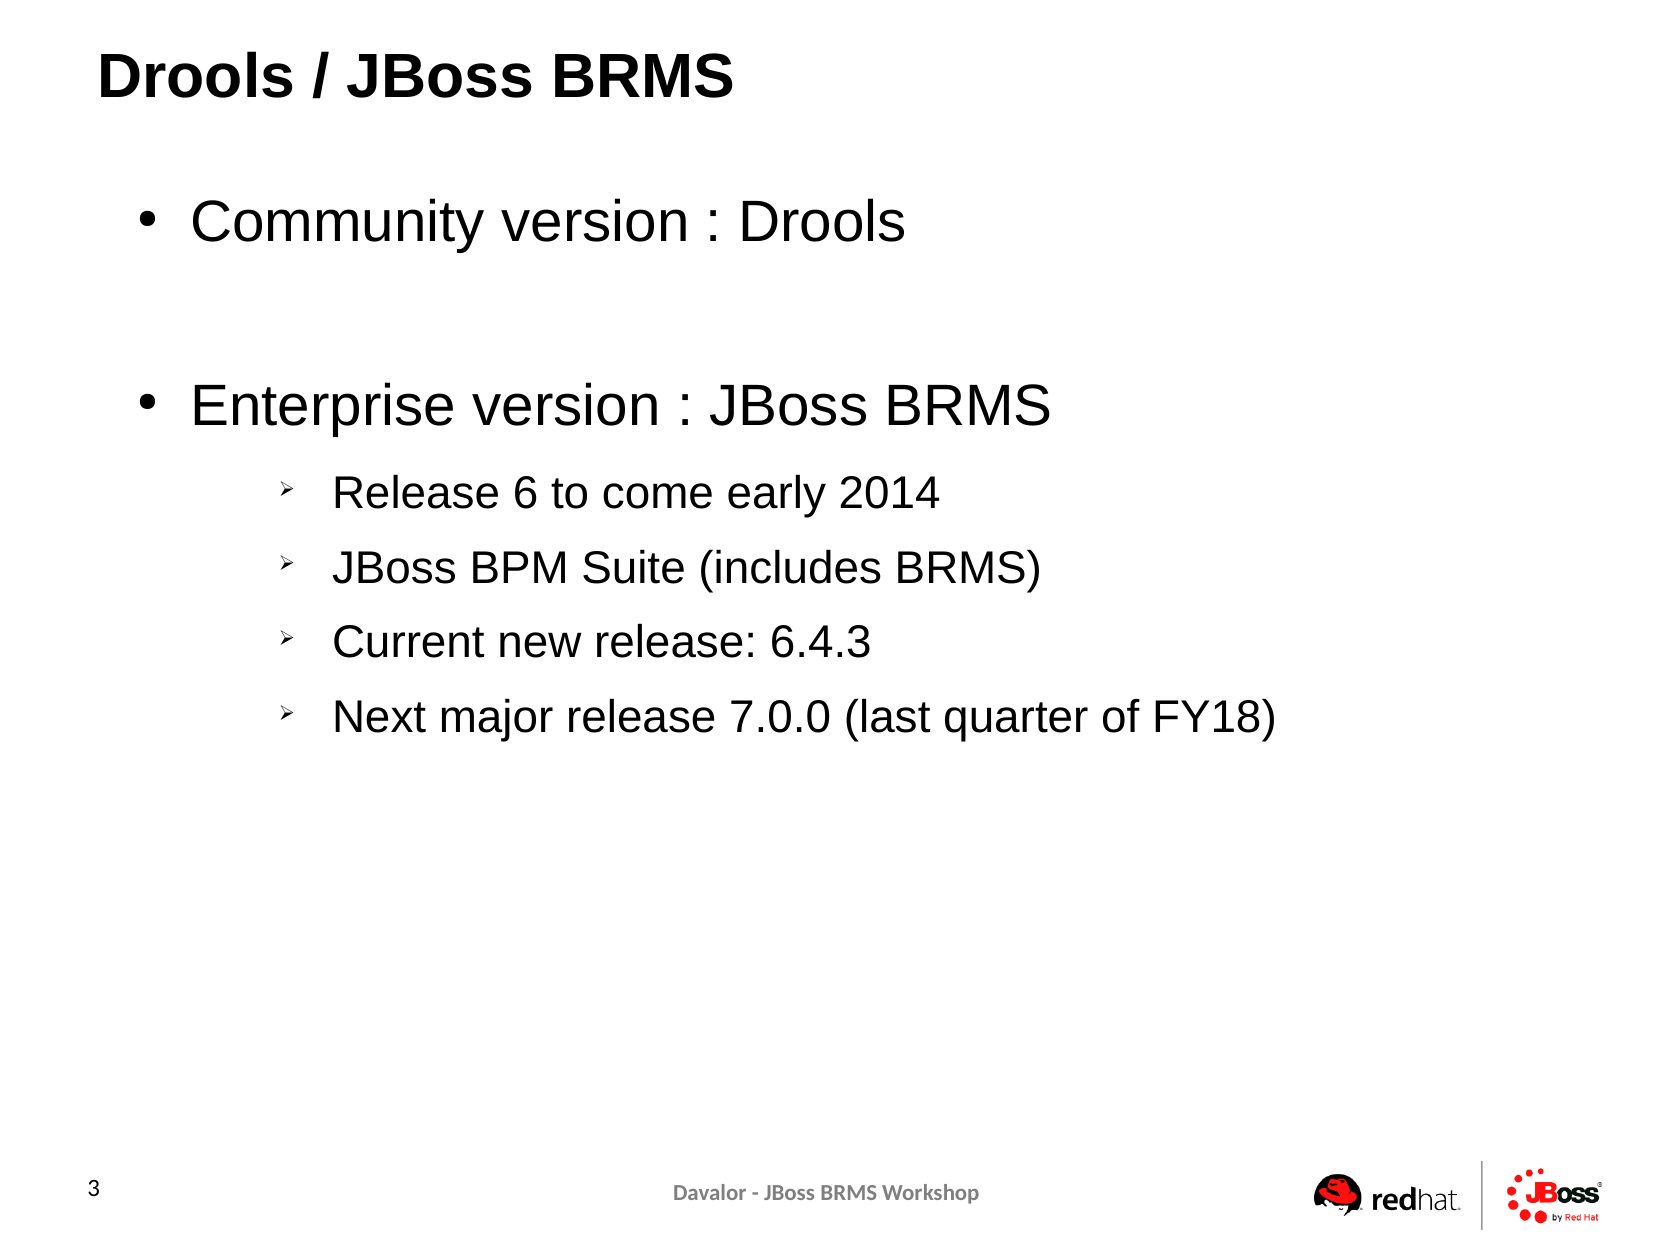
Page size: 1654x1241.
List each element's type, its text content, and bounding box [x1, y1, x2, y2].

title Drools / JBoss BRMS [82, 37, 1571, 226]
picture [1314, 1161, 1602, 1230]
list Community version : Drools Enterprise version : JBoss BRMS Release 6 to come early 2014 JBoss BPM Suite (includes BRMS) Current new release: 6.4.3 Next major release 7.0.0 (last quarter of FY18) [86, 182, 1576, 1039]
